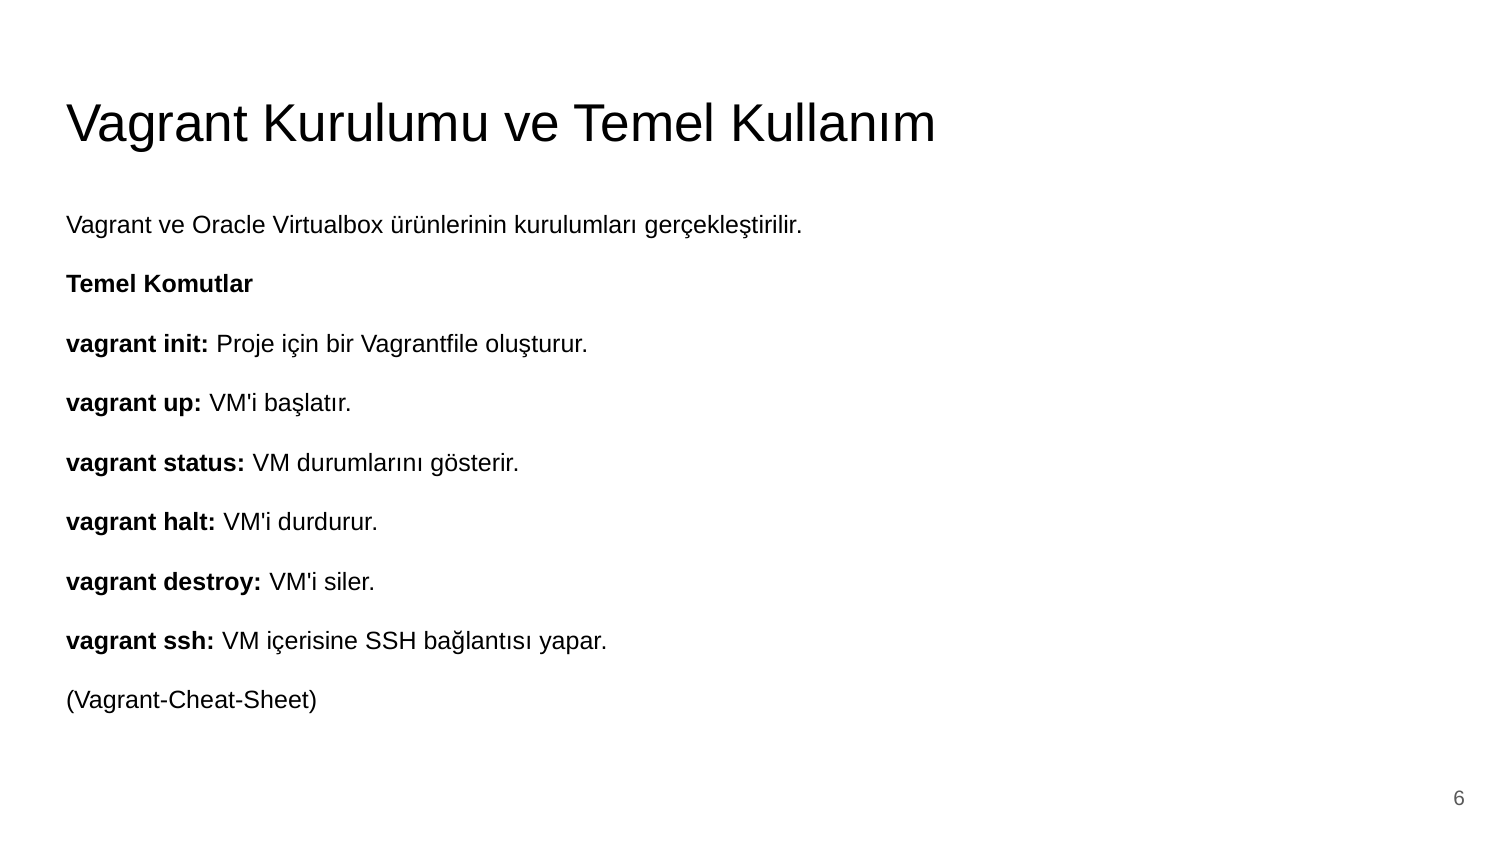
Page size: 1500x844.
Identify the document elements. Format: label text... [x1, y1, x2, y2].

list Vagrant ve Oracle Virtualbox ürünlerinin kurulumları gerçekleştirilir. Temel Komutlar vagrant init: Proje için bir Vagrantfile oluşturur. vagrant up: VM'i başlatır. vagrant status: VM durumlarını gösterir. vagrant halt: VM'i durdurur. vagrant destroy: VM'i siler. vagrant ssh: VM içerisine SSH bağlantısı yapar. (Vagrant-Cheat-Sheet) [51, 189, 1449, 750]
title Vagrant Kurulumu ve Temel Kullanım [51, 72, 1449, 167]
slide_number <number> [1389, 764, 1480, 830]
